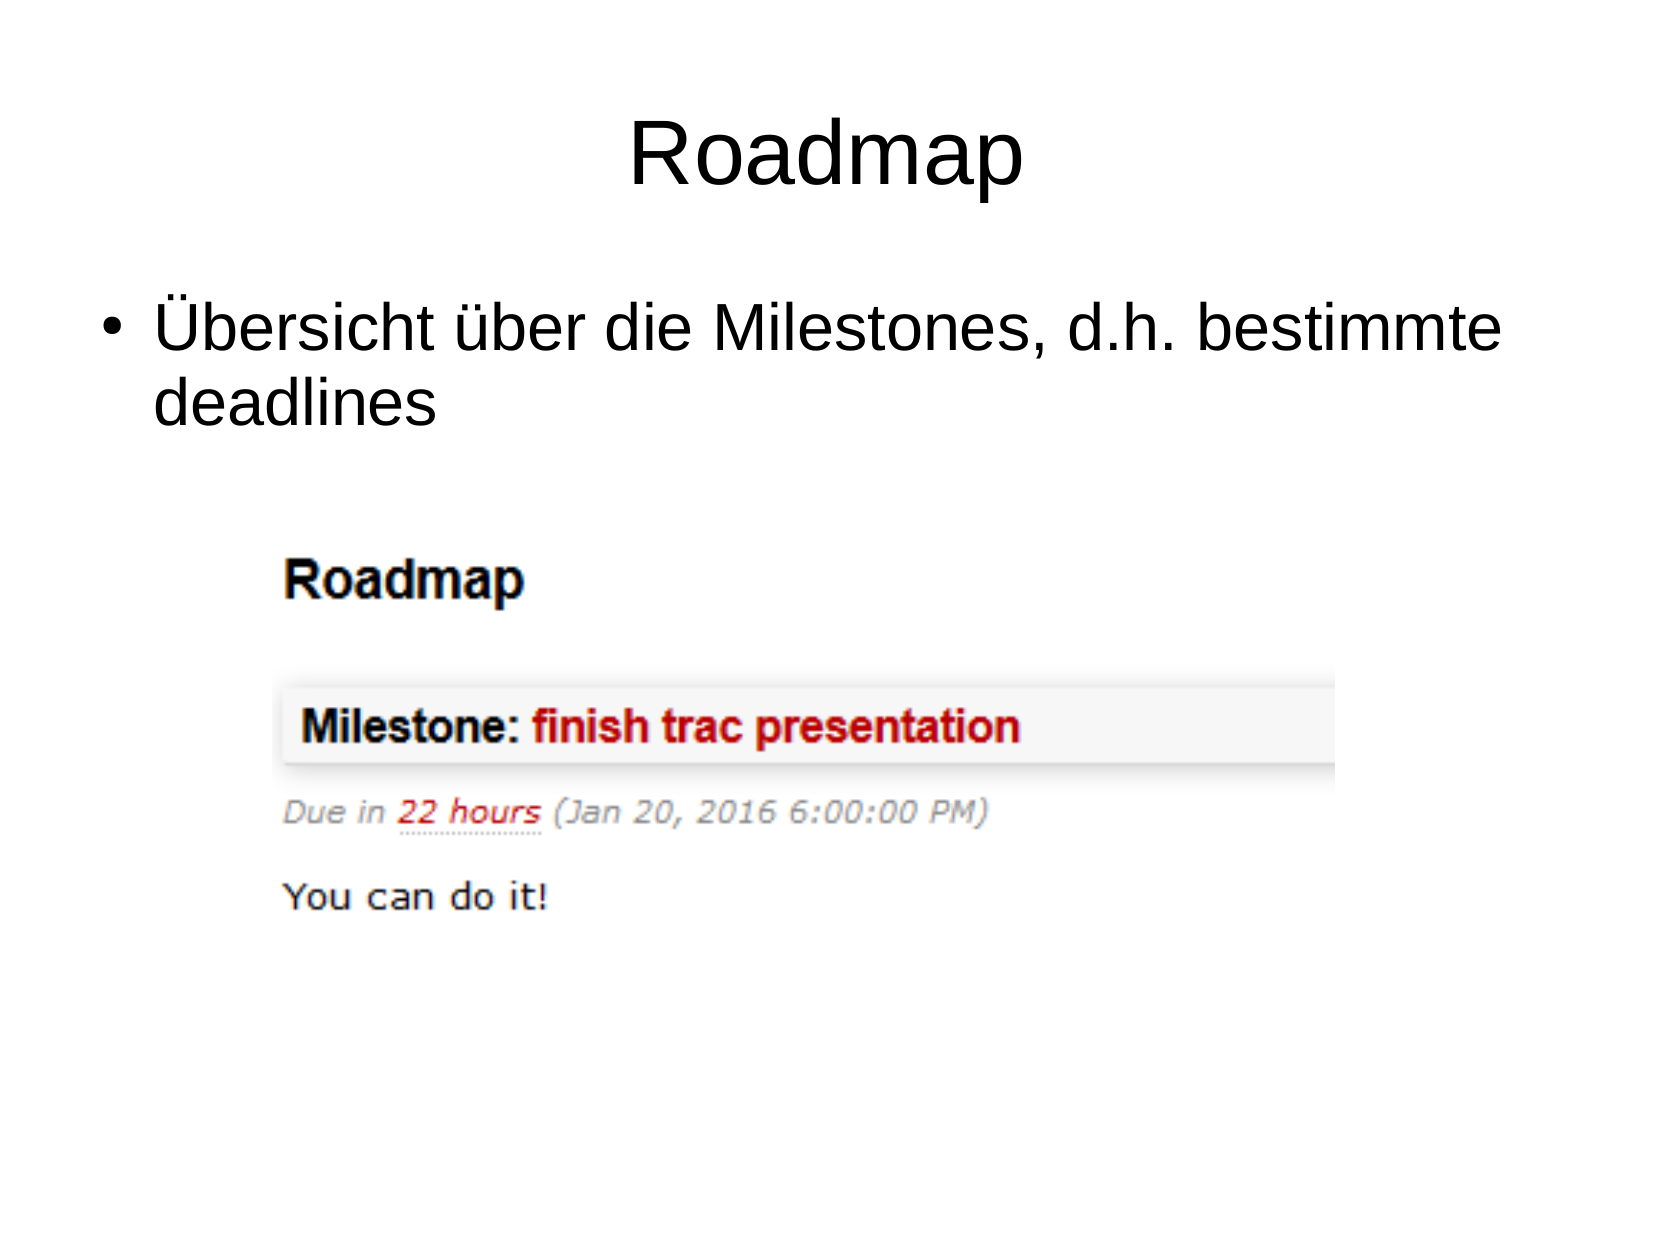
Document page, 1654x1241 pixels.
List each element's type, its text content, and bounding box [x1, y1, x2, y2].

picture [272, 519, 1335, 1040]
list Übersicht über die Milestones, d.h. bestimmte deadlines [82, 290, 1571, 1010]
title Roadmap [82, 49, 1571, 257]
